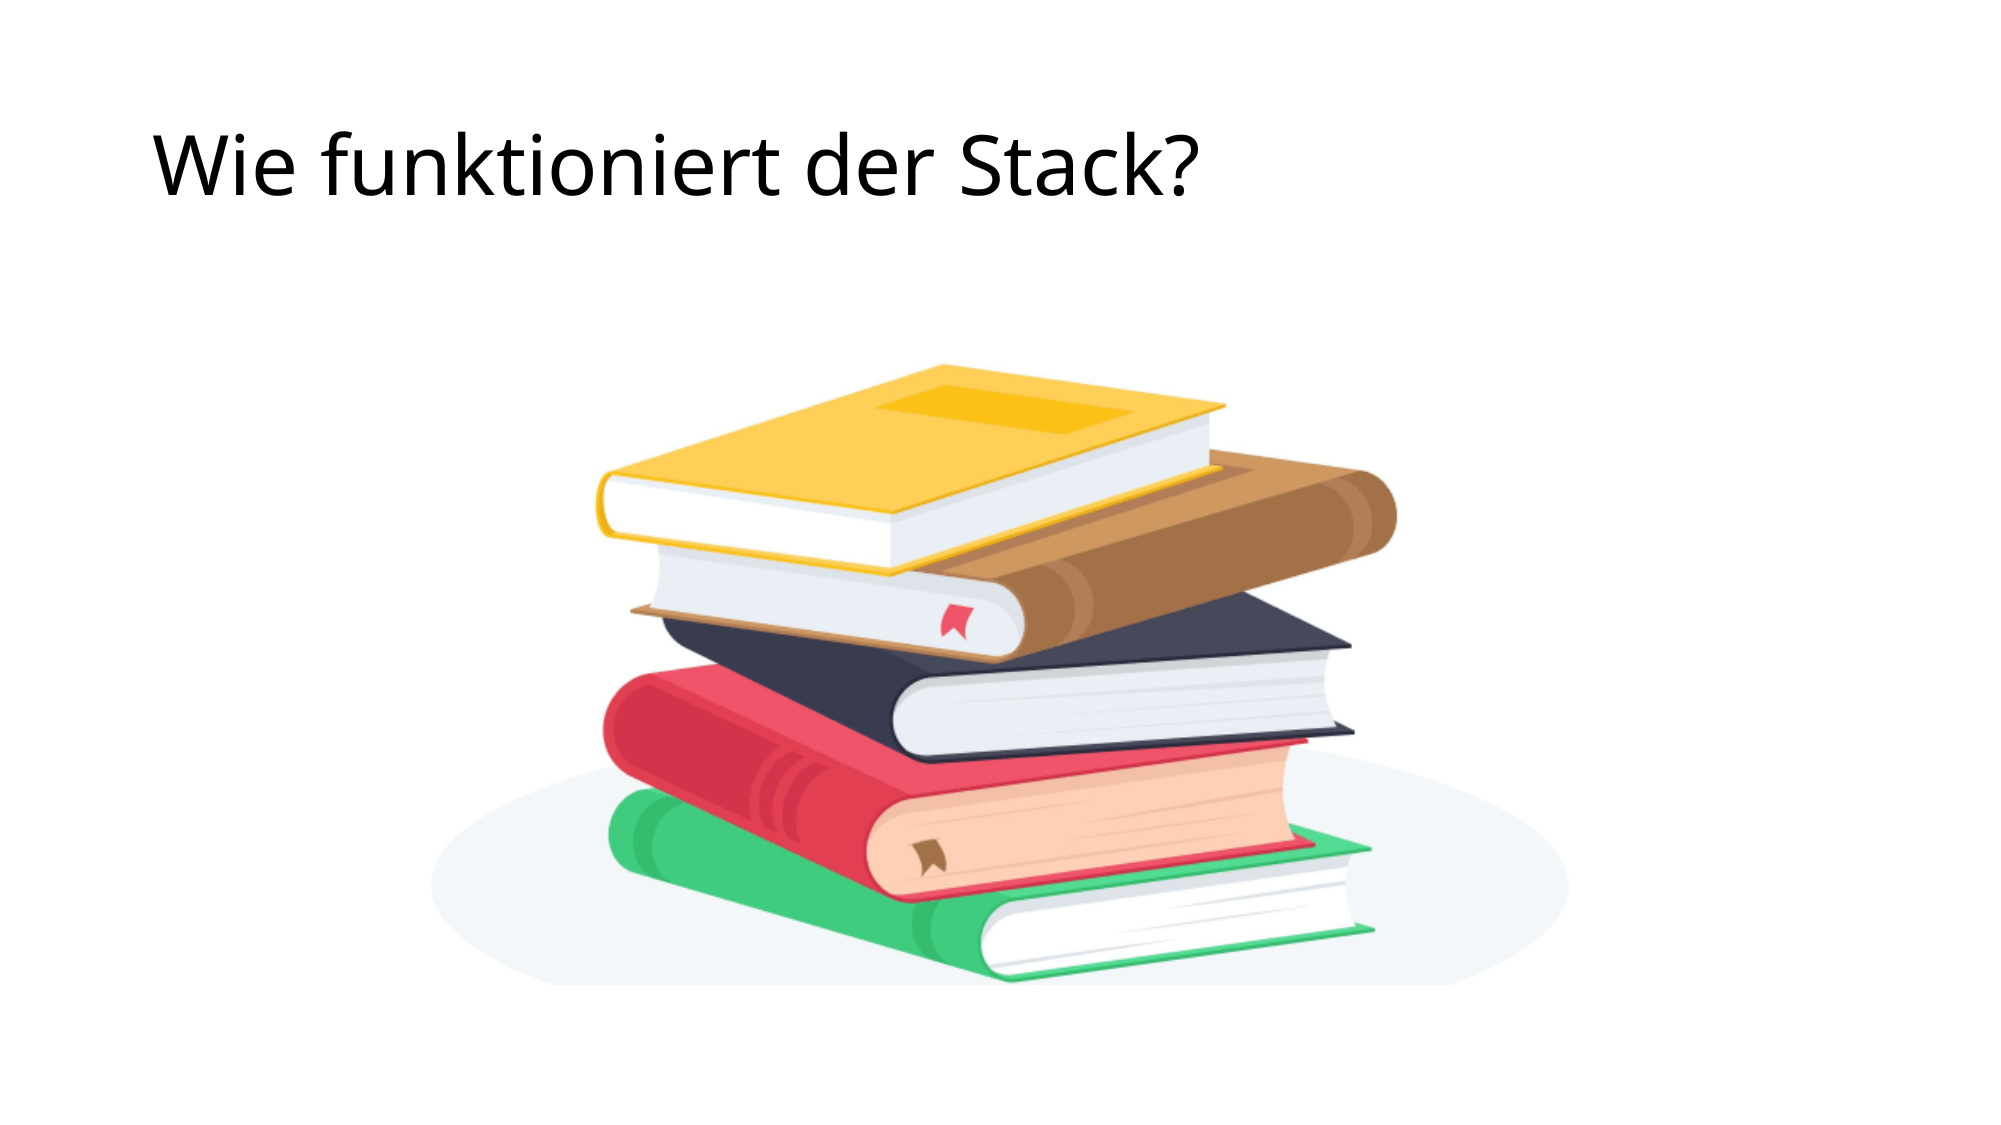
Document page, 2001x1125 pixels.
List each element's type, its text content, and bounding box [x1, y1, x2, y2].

title Wie funktioniert der Stack? [137, 59, 1863, 278]
picture [218, 328, 1782, 985]
